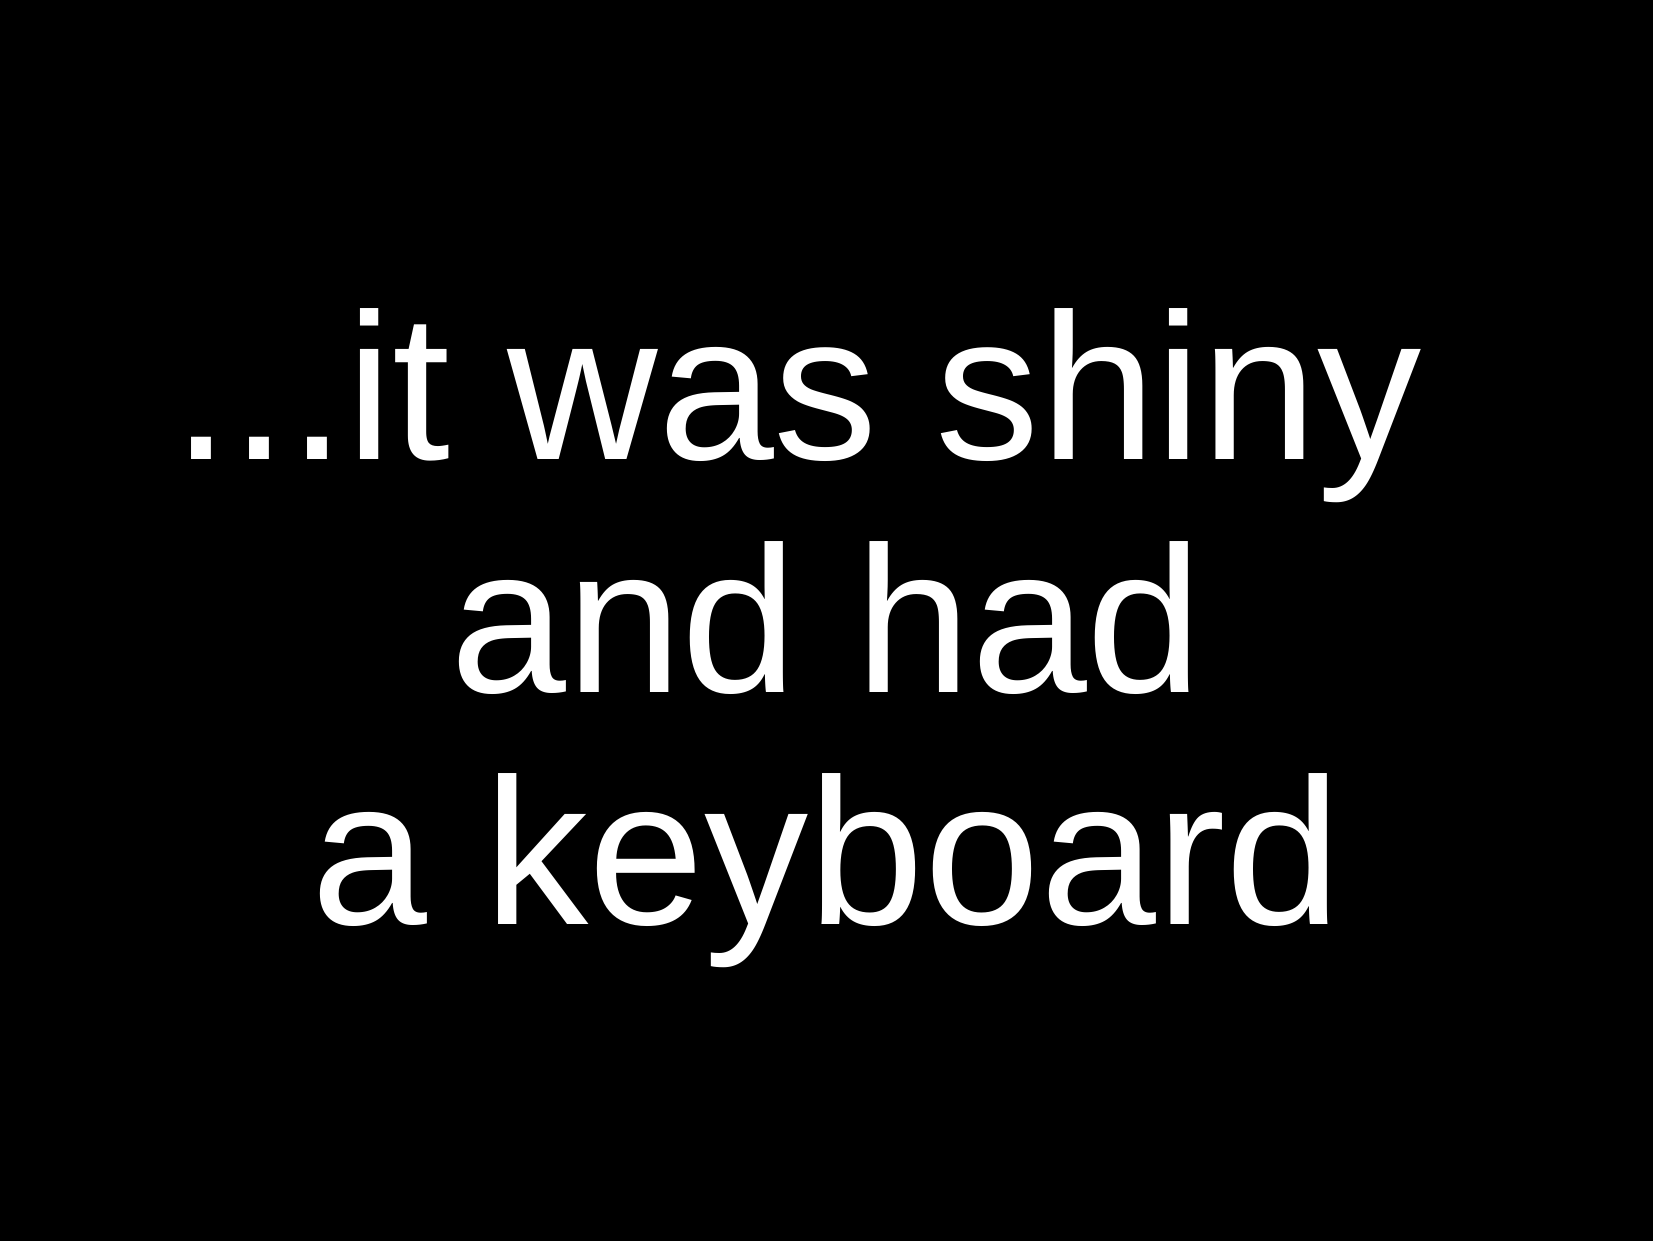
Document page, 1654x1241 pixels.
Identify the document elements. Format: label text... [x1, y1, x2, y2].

title ...it was shiny and had a keyboard [82, 101, 1571, 1140]
